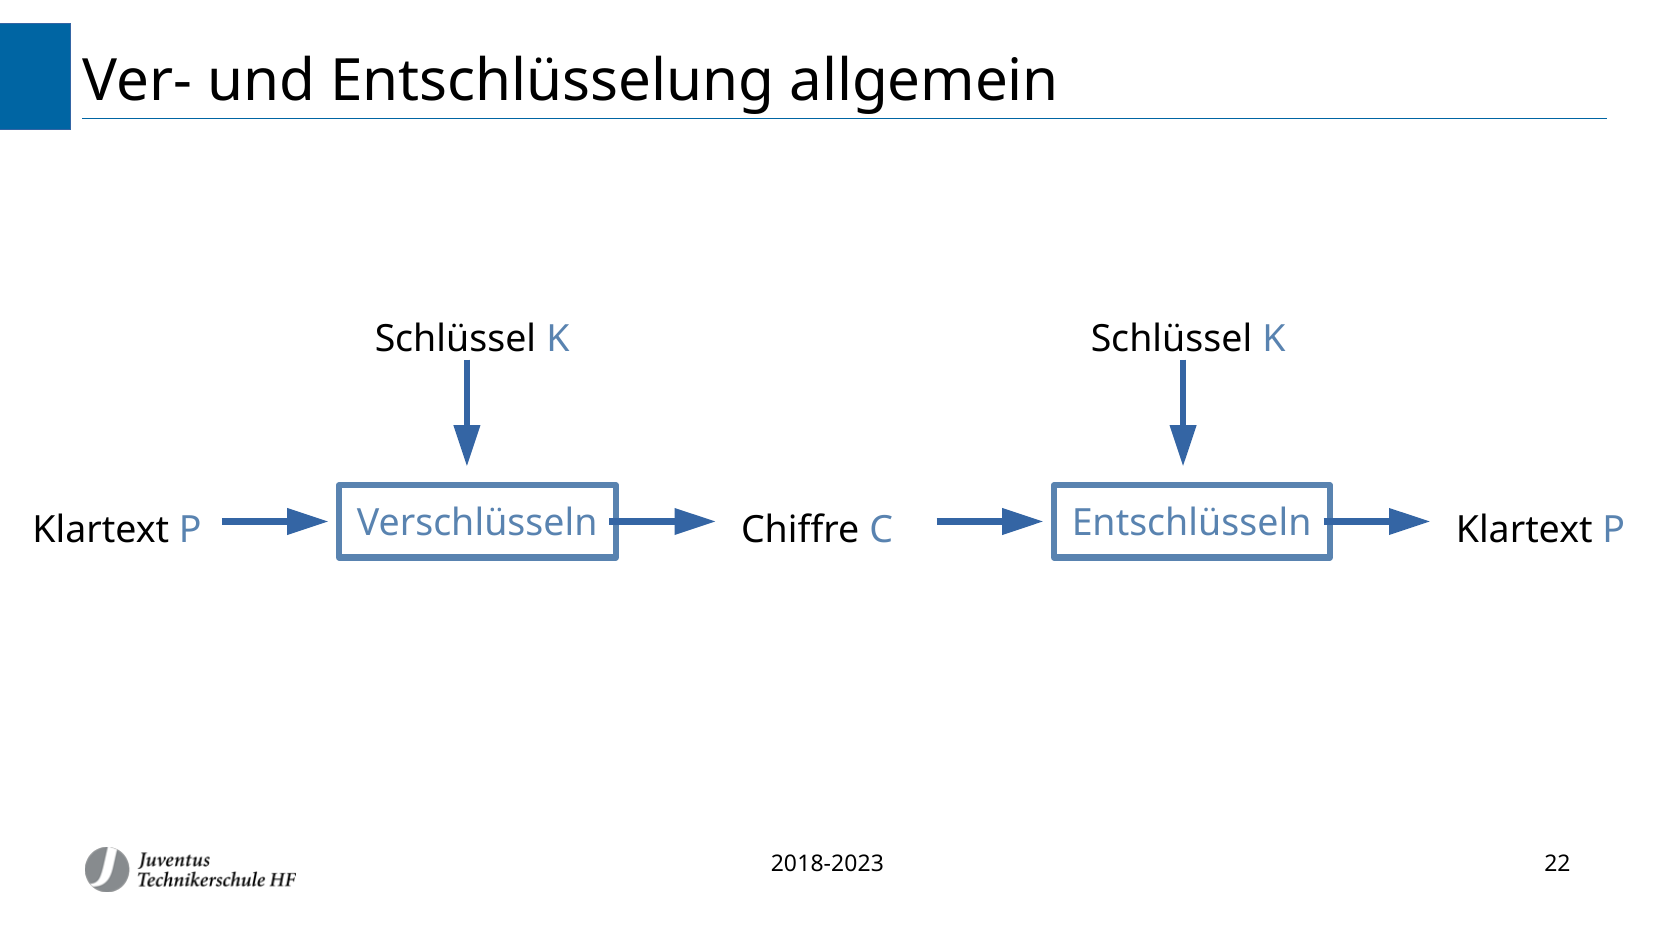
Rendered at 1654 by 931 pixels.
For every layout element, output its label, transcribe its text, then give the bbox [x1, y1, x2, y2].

picture [85, 847, 296, 892]
text_box Klartext P [1441, 495, 1634, 556]
text_box Schlüssel K [359, 303, 574, 364]
text_box Klartext P [17, 495, 211, 556]
text_box Entschlüsseln [1053, 485, 1313, 552]
title Ver- und Entschlüsselung allgemein [82, 37, 1571, 119]
text_box Chiffre C [726, 495, 904, 556]
text_box Schlüssel K [1076, 303, 1291, 364]
text_box Verschlüsseln [338, 485, 598, 552]
